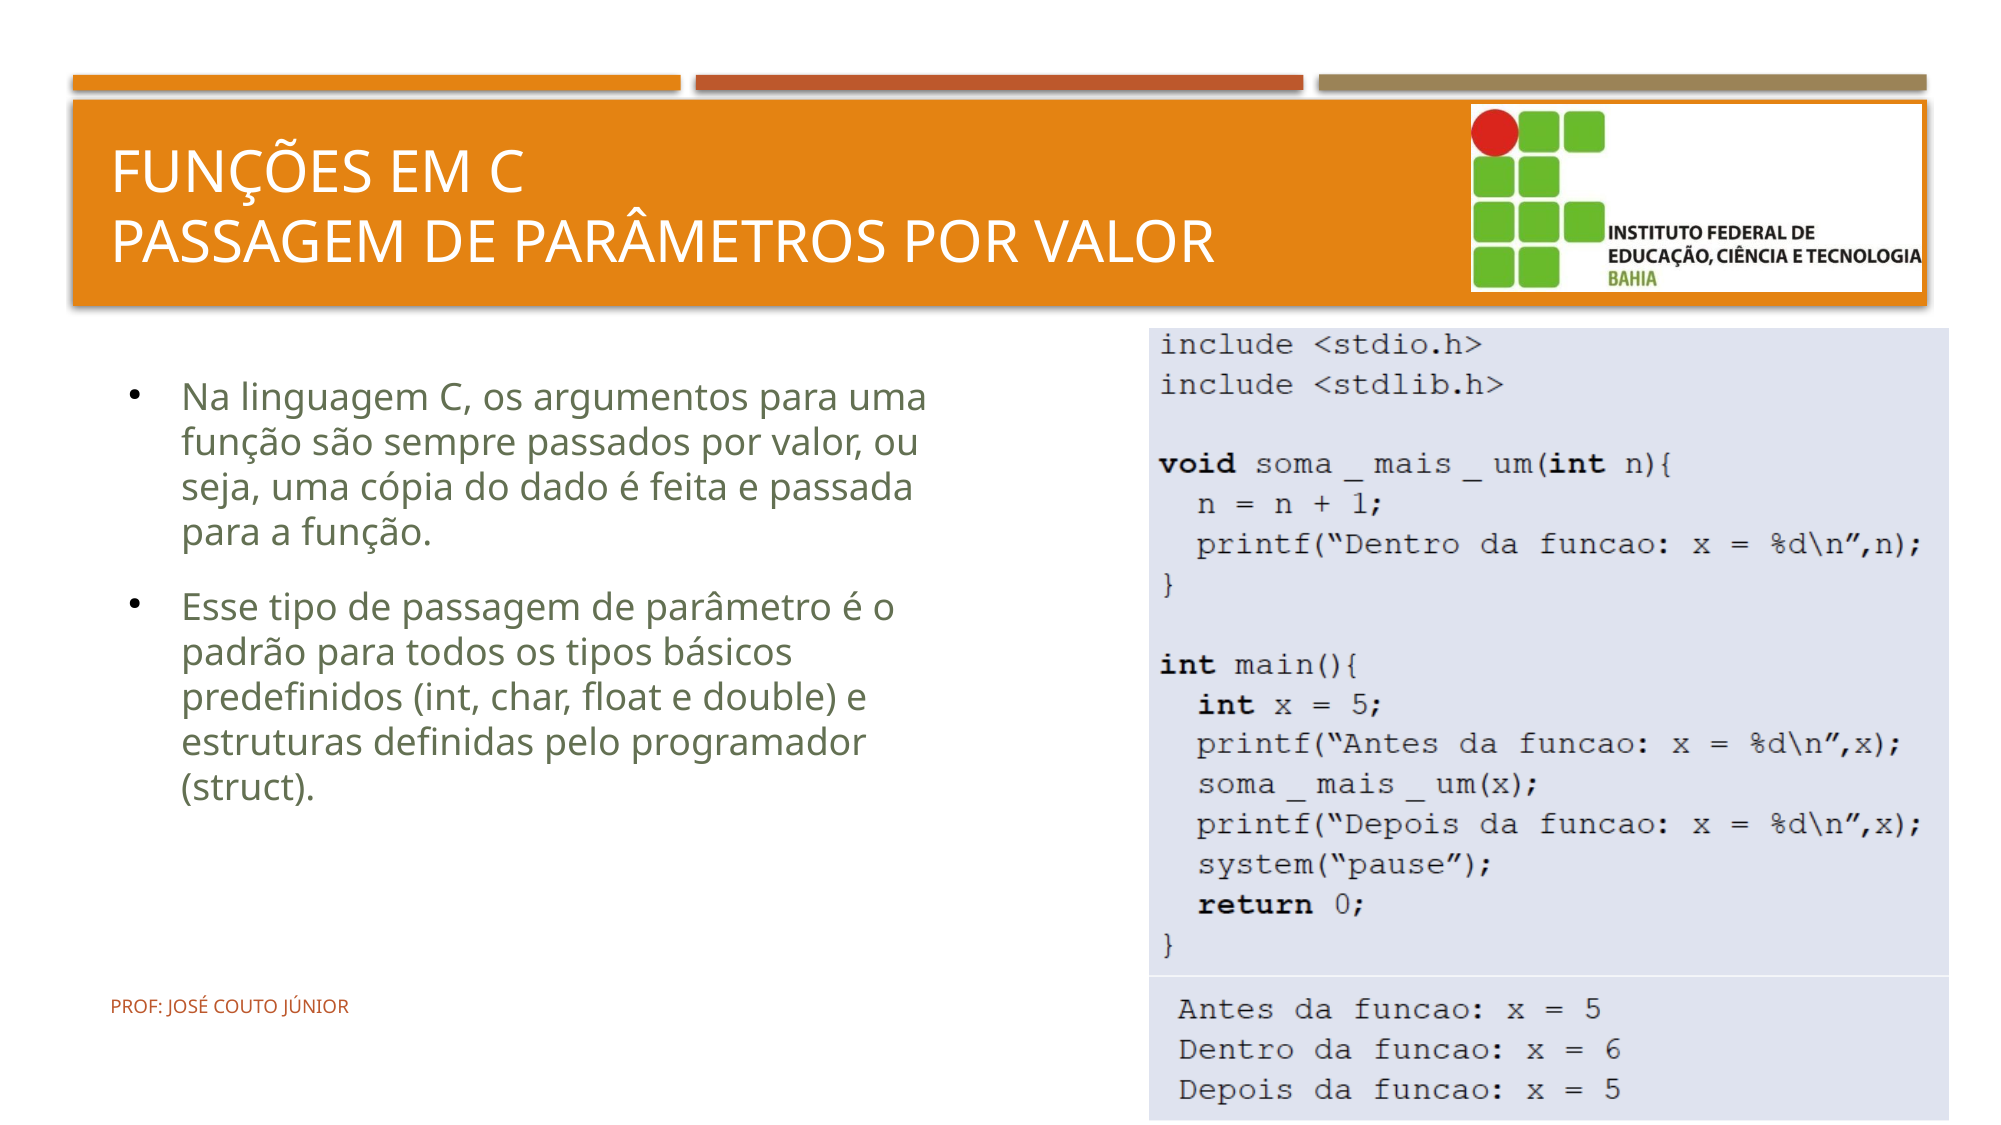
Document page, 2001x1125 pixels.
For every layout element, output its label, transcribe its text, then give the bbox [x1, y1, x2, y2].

picture [1149, 328, 1949, 1123]
title Funções em C passagem de parâmetros por Valor [95, 119, 1471, 282]
picture [1471, 104, 1922, 292]
footer Prof: José Couto Júnior [95, 976, 1149, 1037]
list Na linguagem C, os argumentos para uma função são sempre passados por valor, ou seja, uma cópia do dado é feita e passada para a função. Esse tipo de passagem de parâmetro é o padrão para todos os tipos básicos predefinidos (int, char, float e double) e estruturas definidas pelo programador (struct). [95, 365, 1004, 962]
